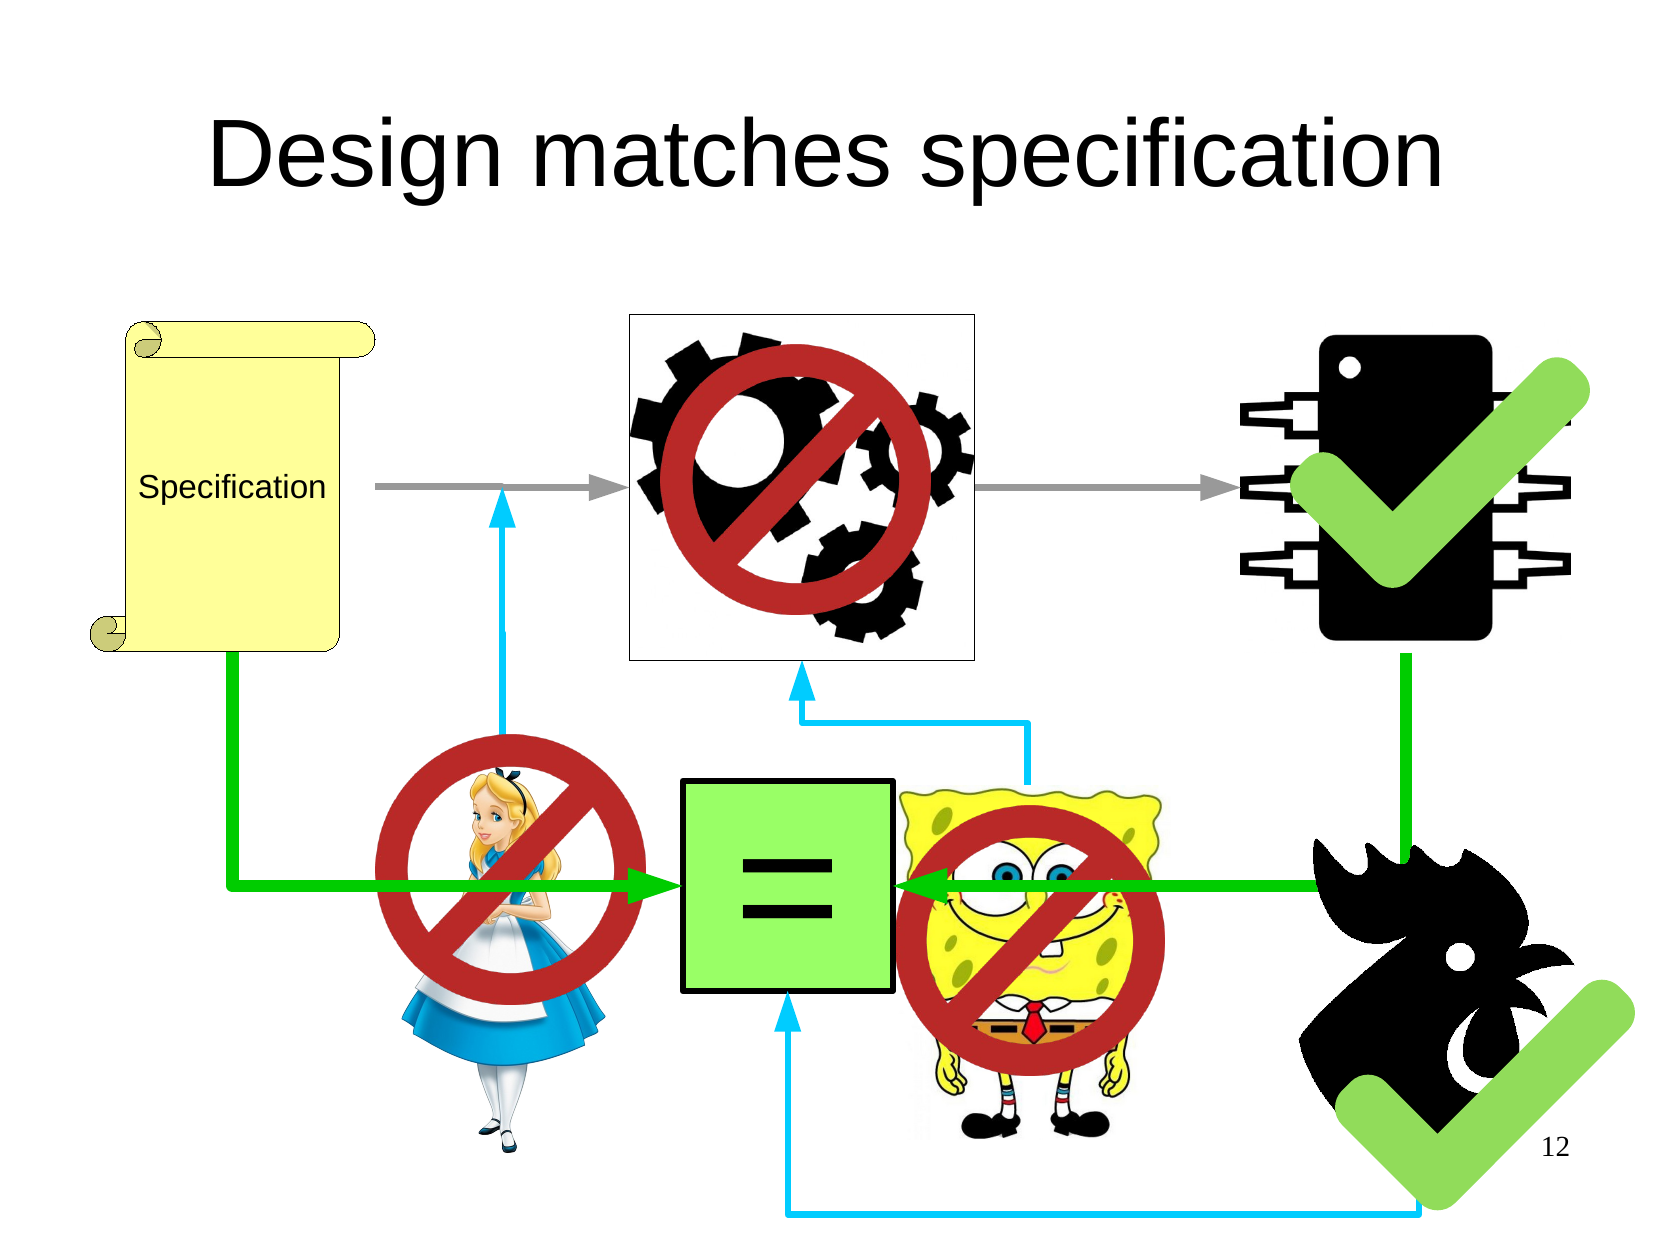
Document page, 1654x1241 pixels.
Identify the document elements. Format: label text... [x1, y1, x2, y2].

text_box Specification [112, 321, 340, 652]
picture [1000, 871, 1013, 880]
text_box = [682, 780, 893, 991]
text_box Specification [147, 321, 376, 358]
picture [893, 785, 1171, 885]
picture [885, 887, 1171, 1141]
picture [1245, 836, 1636, 1241]
picture [1240, 322, 1591, 653]
picture [375, 892, 646, 1157]
picture [375, 734, 646, 880]
picture [629, 314, 975, 661]
title Design matches specification [82, 49, 1571, 257]
